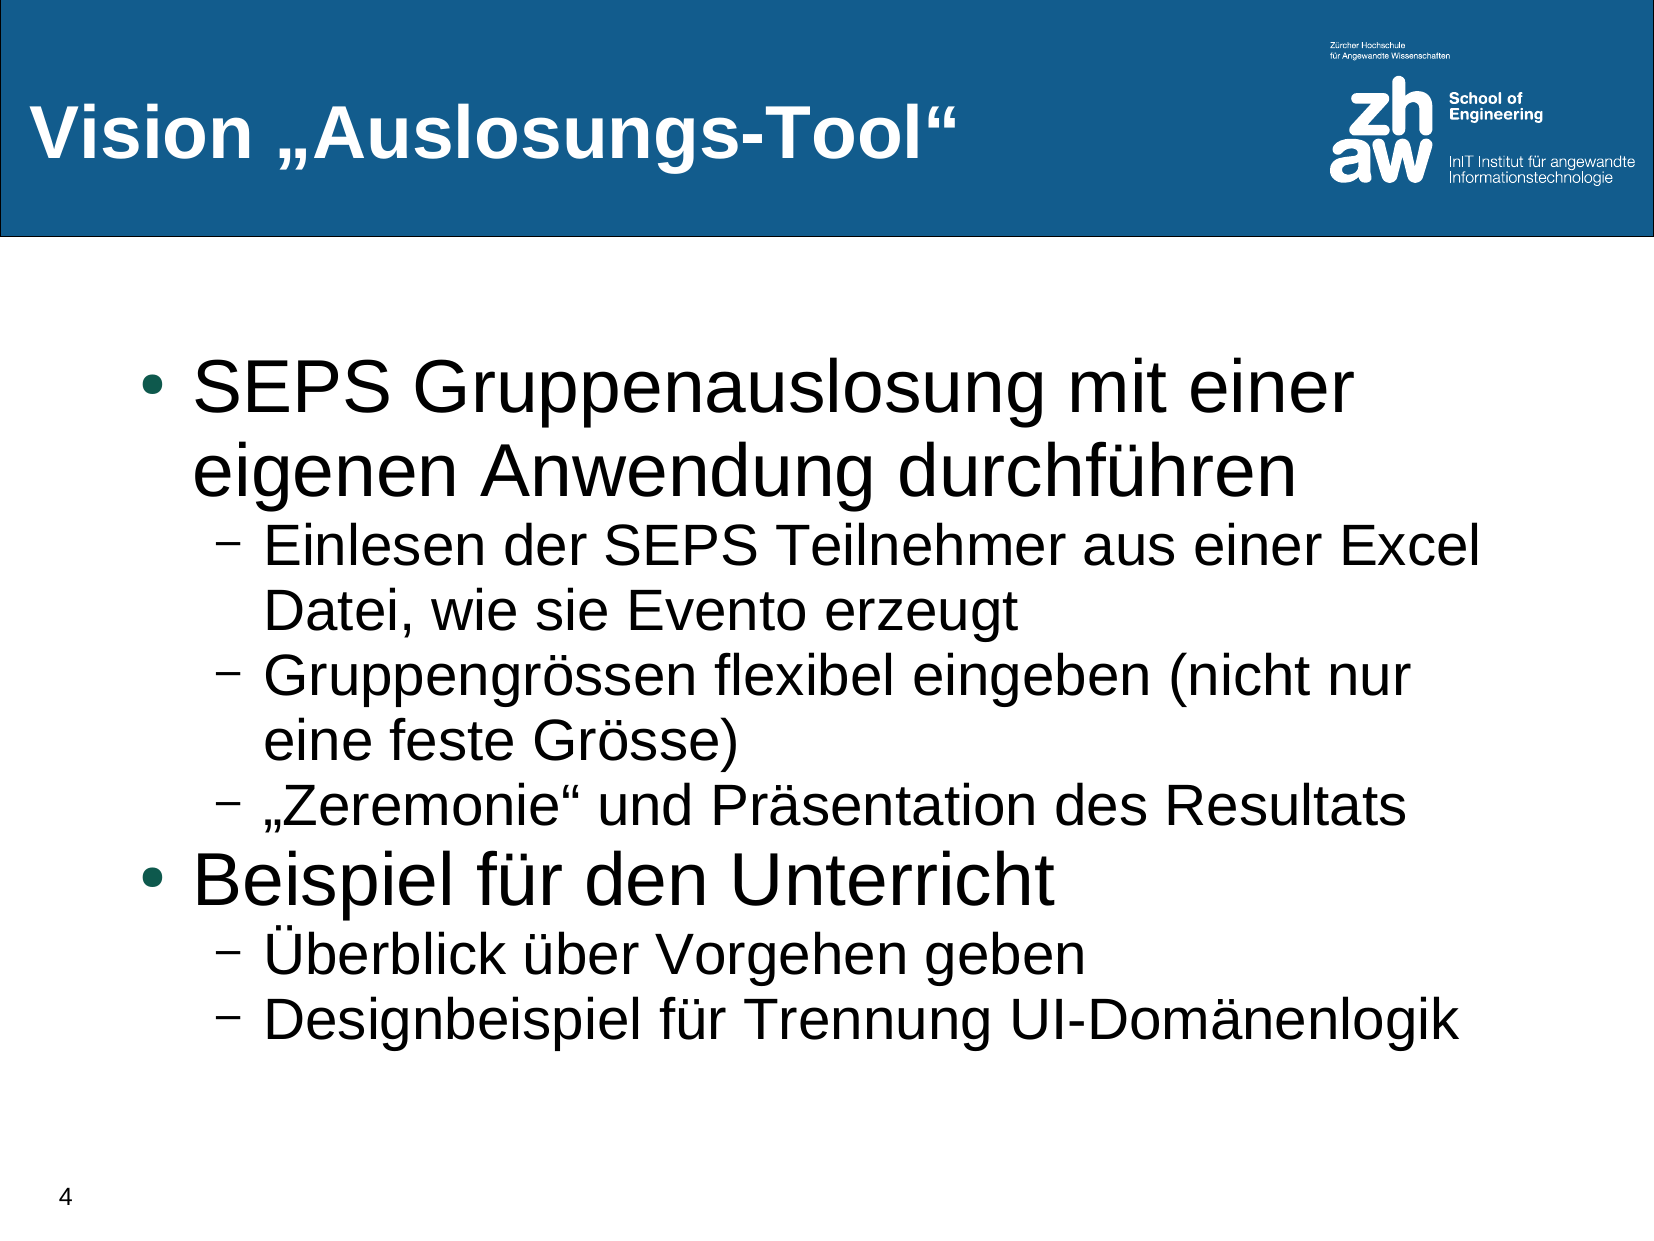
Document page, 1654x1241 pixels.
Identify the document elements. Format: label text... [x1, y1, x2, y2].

list SEPS Gruppenauslosung mit einer eigenen Anwendung durchführen Einlesen der SEPS Teilnehmer aus einer Excel Datei, wie sie Evento erzeugt Gruppengrössen flexibel eingeben (nicht nur eine feste Grösse) „Zeremonie“ und Präsentation des Resultats Beispiel für den Unterricht Überblick über Vorgehen geben Designbeispiel für Trennung UI-Domänenlogik [121, 344, 1534, 1127]
title Vision „Auslosungs-Tool“ [29, 29, 1442, 237]
